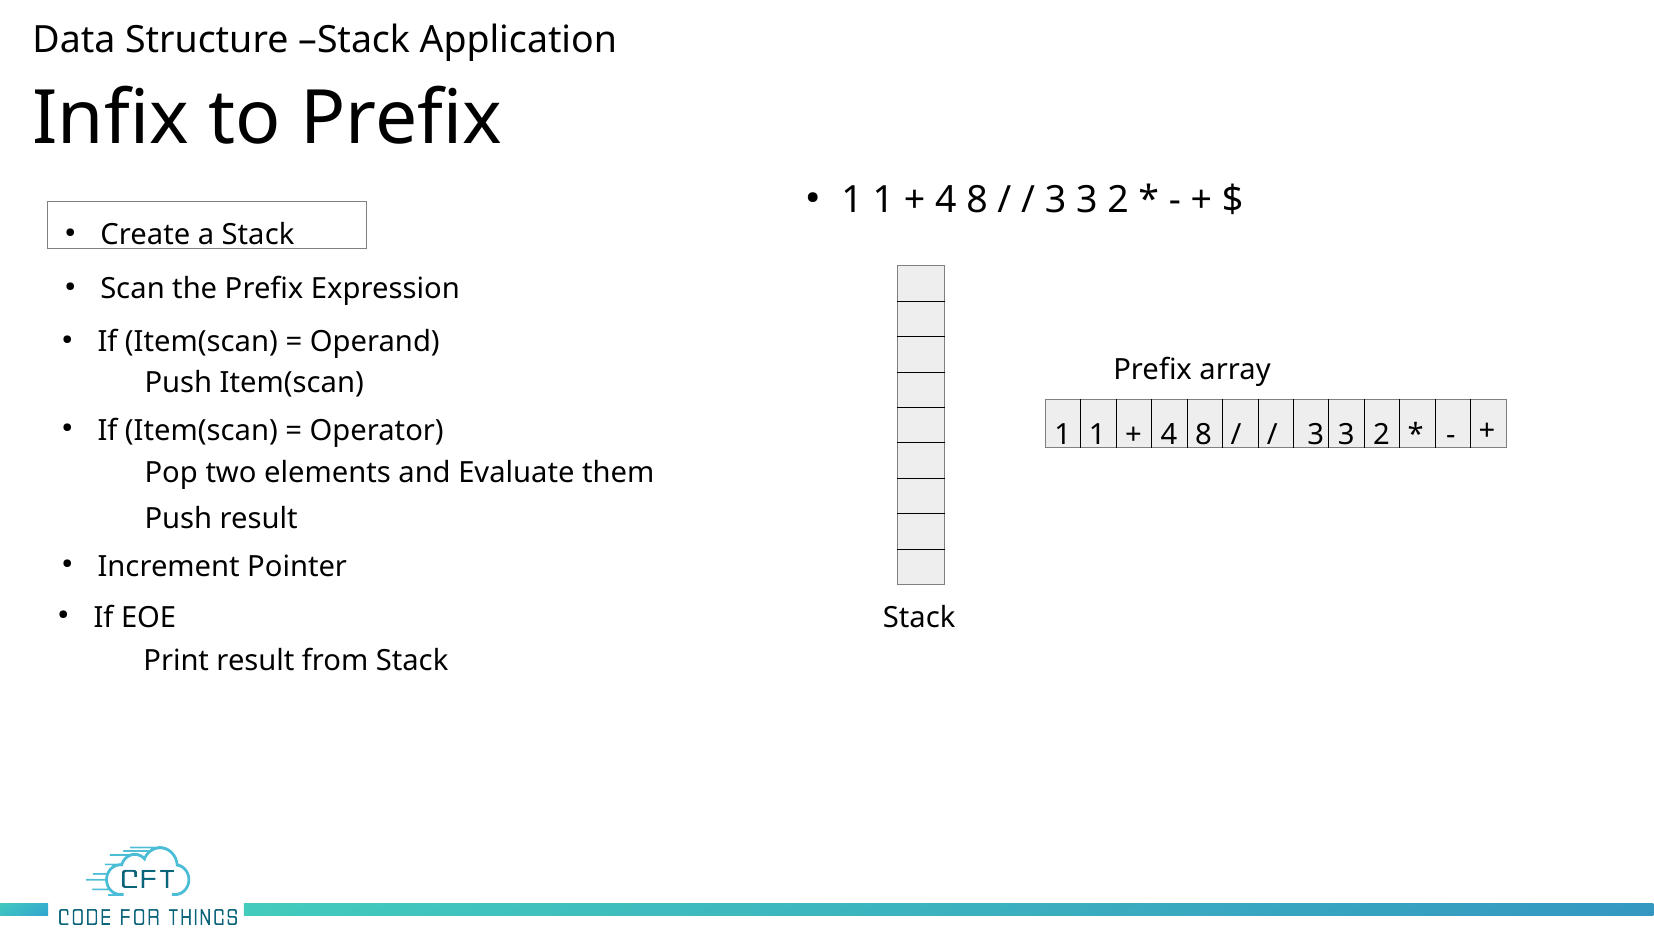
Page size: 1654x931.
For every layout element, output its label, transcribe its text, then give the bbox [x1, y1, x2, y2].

text_box [1294, 399, 1328, 405]
text_box * [1407, 405, 1431, 455]
text_box Push Item(scan) [94, 373, 426, 401]
text_box [1436, 399, 1470, 405]
text_box 2 [1372, 405, 1407, 455]
text_box 3 [1292, 405, 1341, 455]
text_box + [1110, 405, 1145, 455]
text_box [1152, 399, 1187, 405]
text_box [897, 265, 945, 301]
text_box Pop two elements and Evaluate them [94, 443, 709, 502]
text_box 3 [1341, 405, 1372, 455]
text_box [1223, 399, 1258, 405]
text_box - [1431, 405, 1472, 455]
text_box [47, 201, 367, 249]
text_box [1188, 399, 1222, 405]
text_box [897, 479, 945, 513]
text_box Stack [868, 588, 979, 638]
text_box [1117, 399, 1151, 405]
text_box / [1252, 405, 1301, 456]
title Data Structure –Stack Application Infix to Prefix [32, 12, 1536, 166]
text_box Create a Stack [50, 206, 355, 266]
text_box [897, 443, 945, 478]
text_box 1 [1074, 406, 1123, 456]
text_box [1365, 399, 1399, 405]
text_box Prefix array [1098, 340, 1312, 390]
text_box [897, 550, 945, 585]
text_box [1259, 399, 1293, 405]
text_box Print result from Stack [93, 631, 615, 691]
text_box 8 [1180, 405, 1229, 455]
text_box [897, 337, 945, 372]
picture [59, 846, 237, 925]
text_box + [1463, 401, 1518, 451]
text_box [897, 302, 945, 336]
text_box [897, 514, 945, 549]
text_box Scan the Prefix Expression [50, 259, 537, 319]
text_box If (Item(scan) = Operand) [47, 312, 491, 373]
text_box 4 [1145, 405, 1180, 455]
text_box 1 [1039, 405, 1088, 455]
text_box Increment Pointer [47, 537, 621, 597]
text_box [897, 373, 945, 407]
text_box [1400, 399, 1435, 405]
text_box [897, 408, 945, 442]
text_box [1329, 399, 1364, 405]
text_box / [1215, 405, 1252, 456]
text_box 1 1 + 4 8 / / 3 3 2 * - + $ [791, 165, 1377, 225]
text_box [1045, 399, 1080, 405]
text_box Push result [94, 490, 426, 550]
text_box [1081, 399, 1116, 406]
text_box If EOE [43, 588, 375, 638]
text_box If (Item(scan) = Operator) [47, 401, 496, 461]
